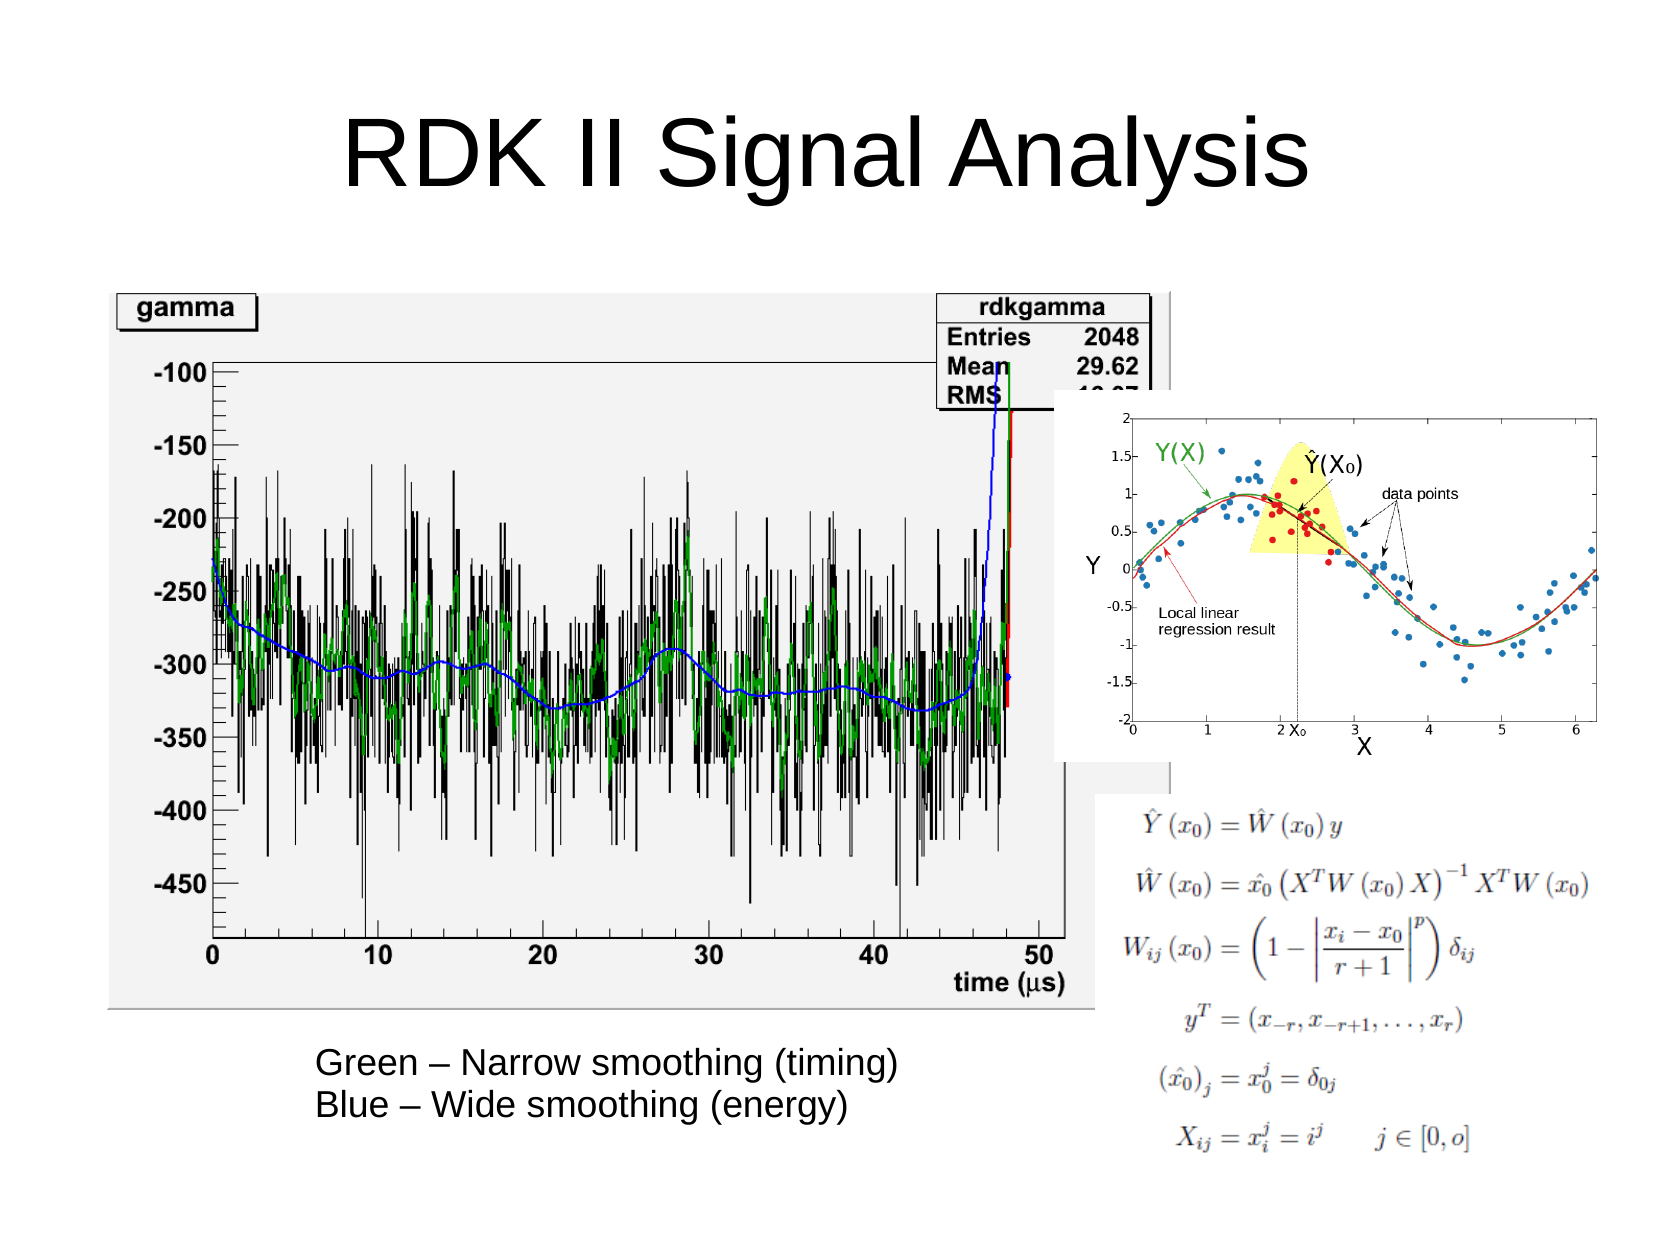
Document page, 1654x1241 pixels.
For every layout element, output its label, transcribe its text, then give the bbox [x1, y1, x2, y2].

text_box Green – Narrow smoothing (timing) Blue – Wide smoothing (energy) [300, 1034, 914, 1134]
picture [106, 290, 1654, 1171]
title RDK II Signal Analysis [82, 49, 1571, 257]
